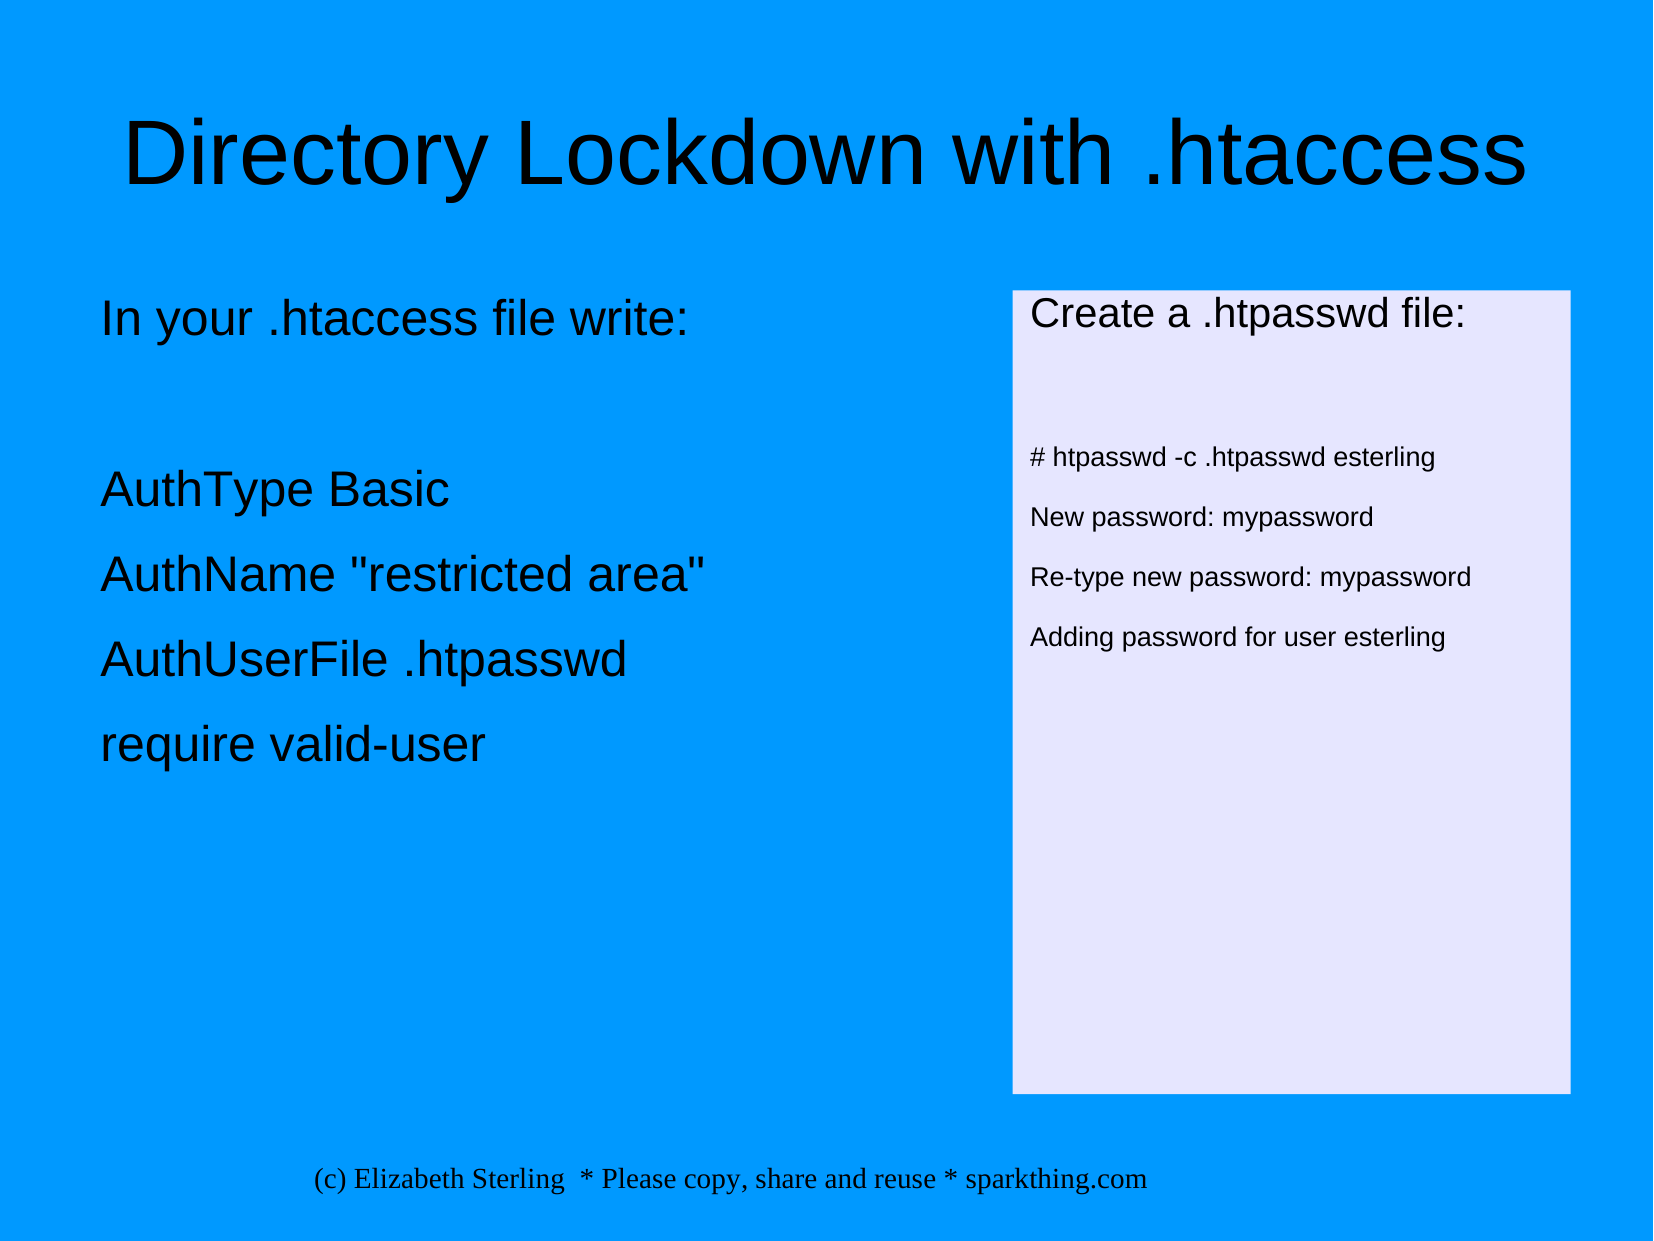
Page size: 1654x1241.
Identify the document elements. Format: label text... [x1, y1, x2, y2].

list In your .htaccess file write: AuthType Basic AuthName "restricted area" AuthUserFile .htpasswd require valid-user [82, 290, 976, 1109]
title Directory Lockdown with .htaccess [82, 49, 1571, 257]
list Create a .htpasswd file: # htpasswd -c .htpasswd esterling New password: mypassword Re-type new password: mypassword Adding password for user esterling [1012, 290, 1571, 1095]
